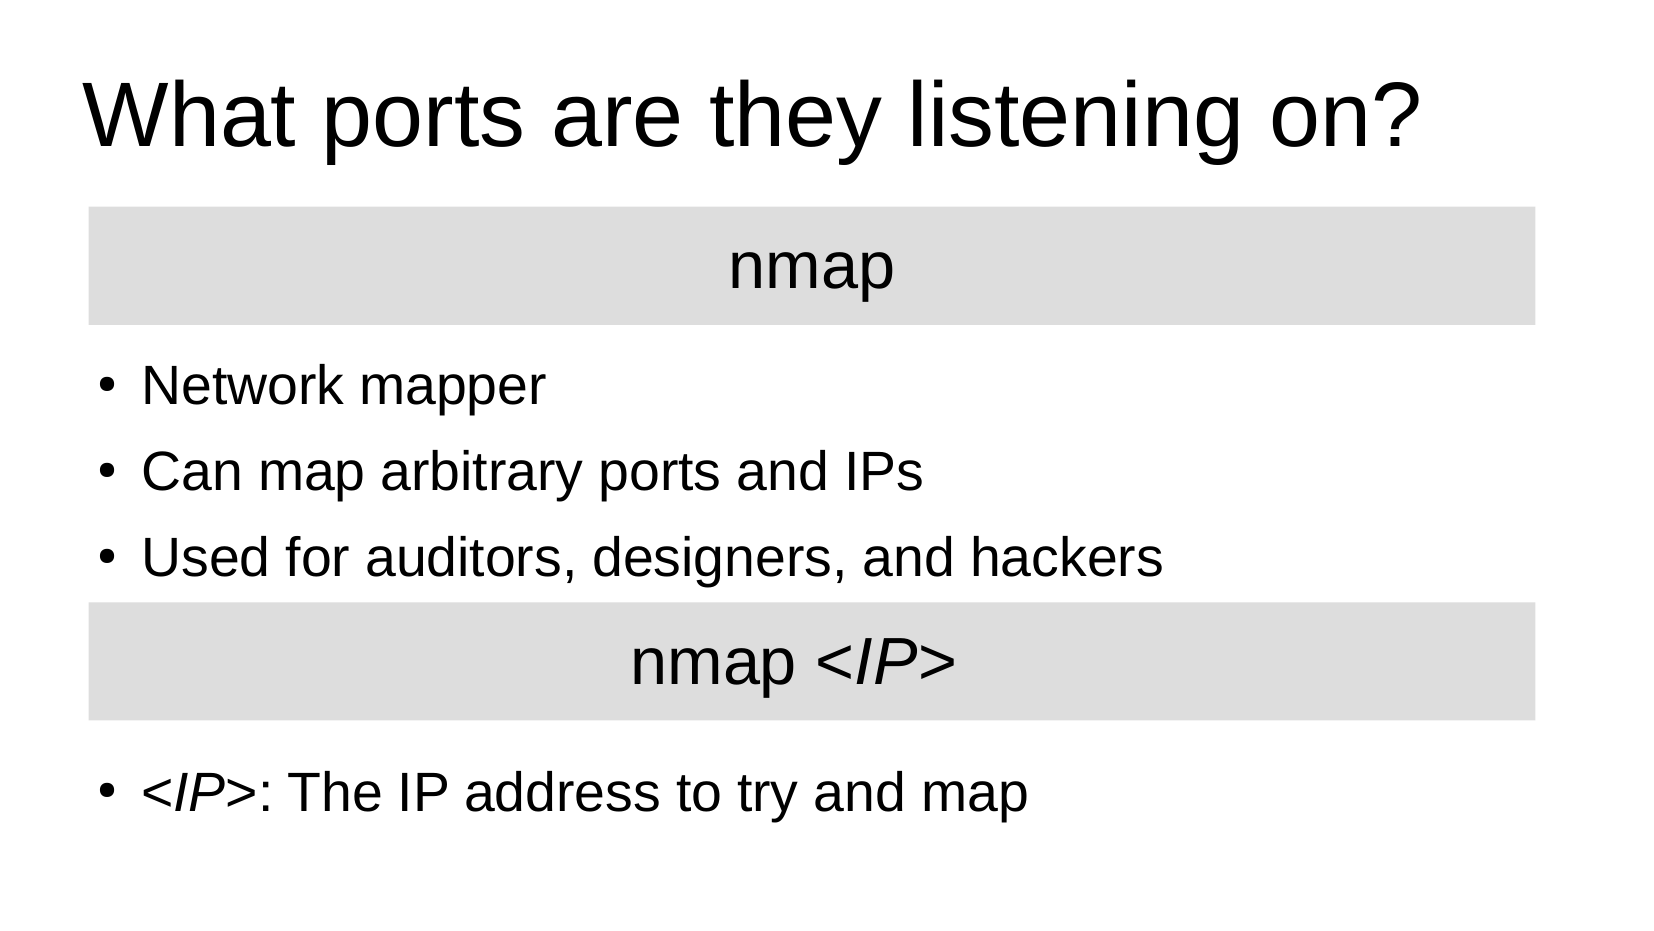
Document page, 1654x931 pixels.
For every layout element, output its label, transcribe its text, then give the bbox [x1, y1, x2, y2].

text_box nmap <IP> [88, 602, 1536, 721]
list Network mapper Can map arbitrary ports and IPs Used for auditors, designers, and hackers <IP>: The IP address to try and map [82, 354, 1571, 827]
text_box nmap [88, 206, 1536, 325]
title What ports are they listening on? [82, 37, 1571, 193]
